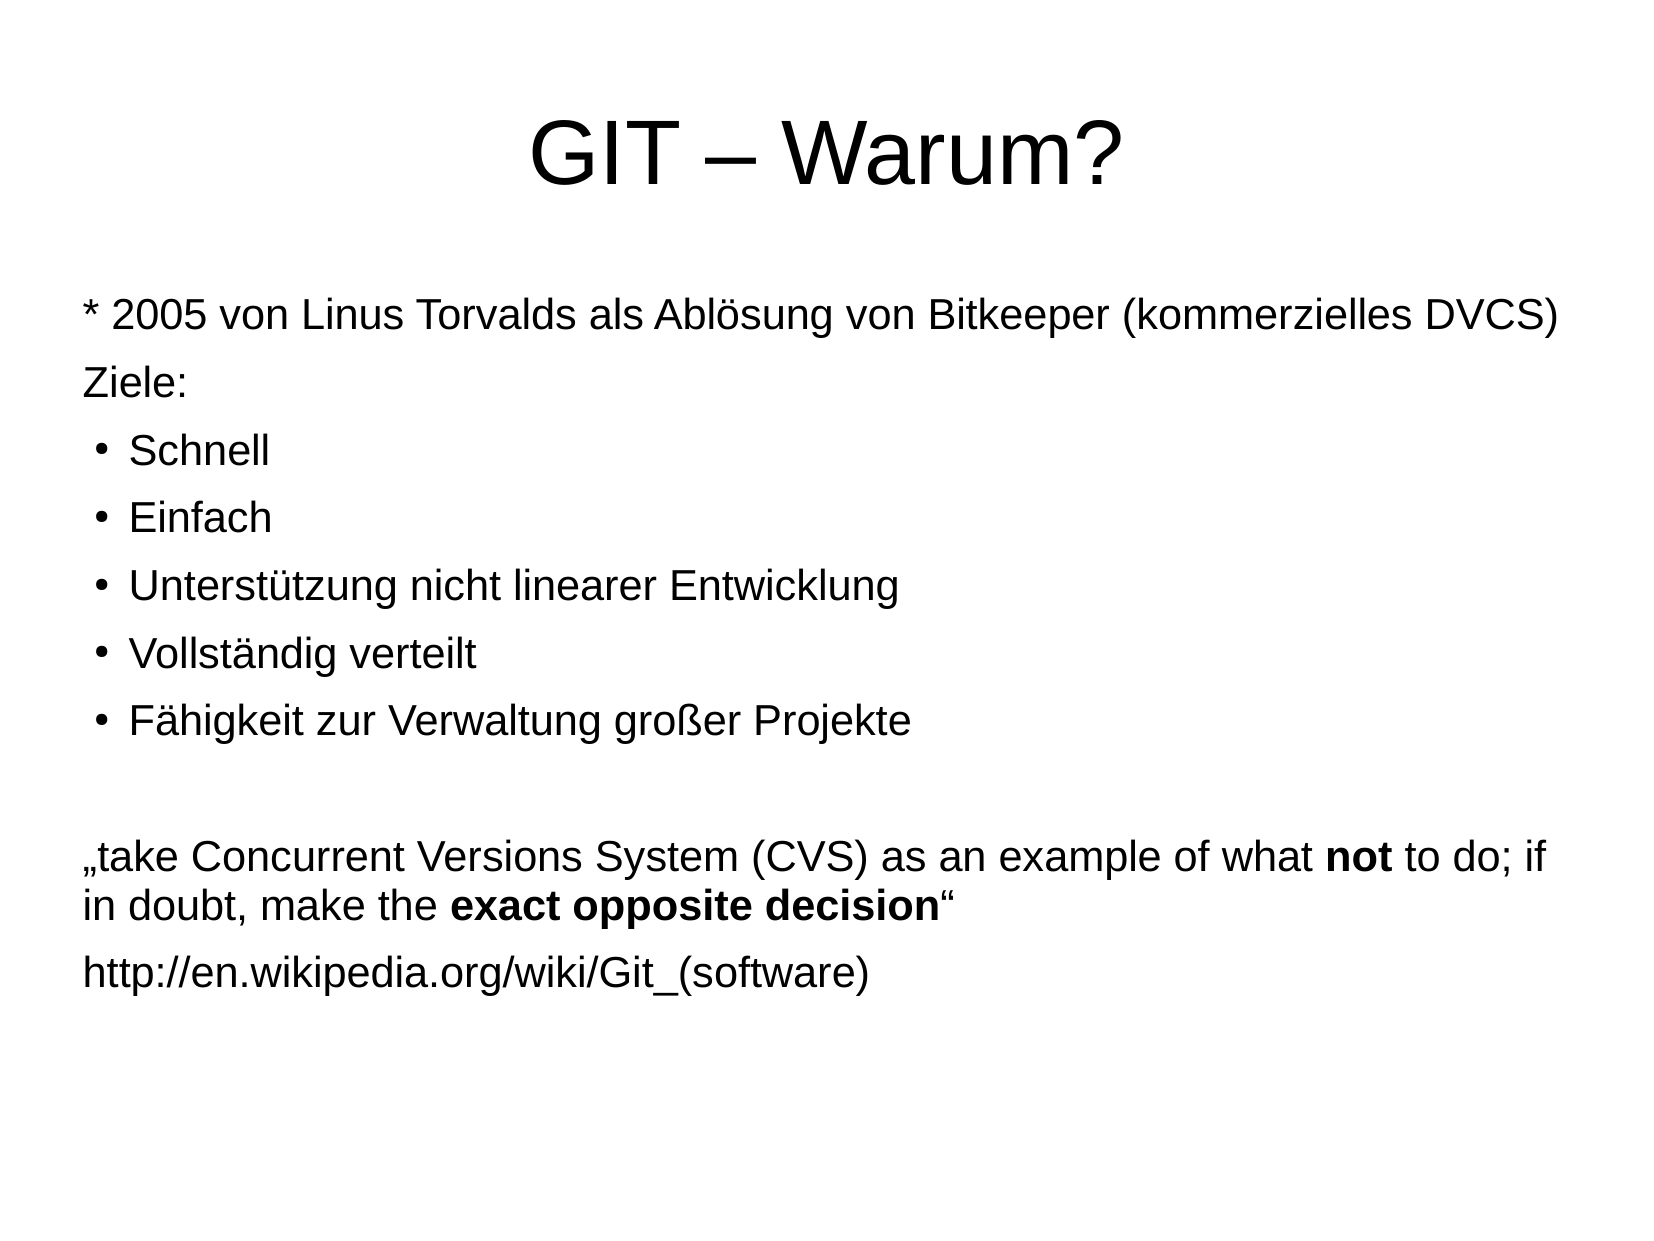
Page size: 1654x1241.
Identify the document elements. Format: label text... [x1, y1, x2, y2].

list * 2005 von Linus Torvalds als Ablösung von Bitkeeper (kommerzielles DVCS) Ziele: Schnell Einfach Unterstützung nicht linearer Entwicklung Vollständig verteilt Fähigkeit zur Verwaltung großer Projekte „take Concurrent Versions System (CVS) as an example of what not to do; if in doubt, make the exact opposite decision“ http://en.wikipedia.org/wiki/Git_(software) [82, 290, 1571, 1010]
title GIT – Warum? [82, 49, 1571, 257]
